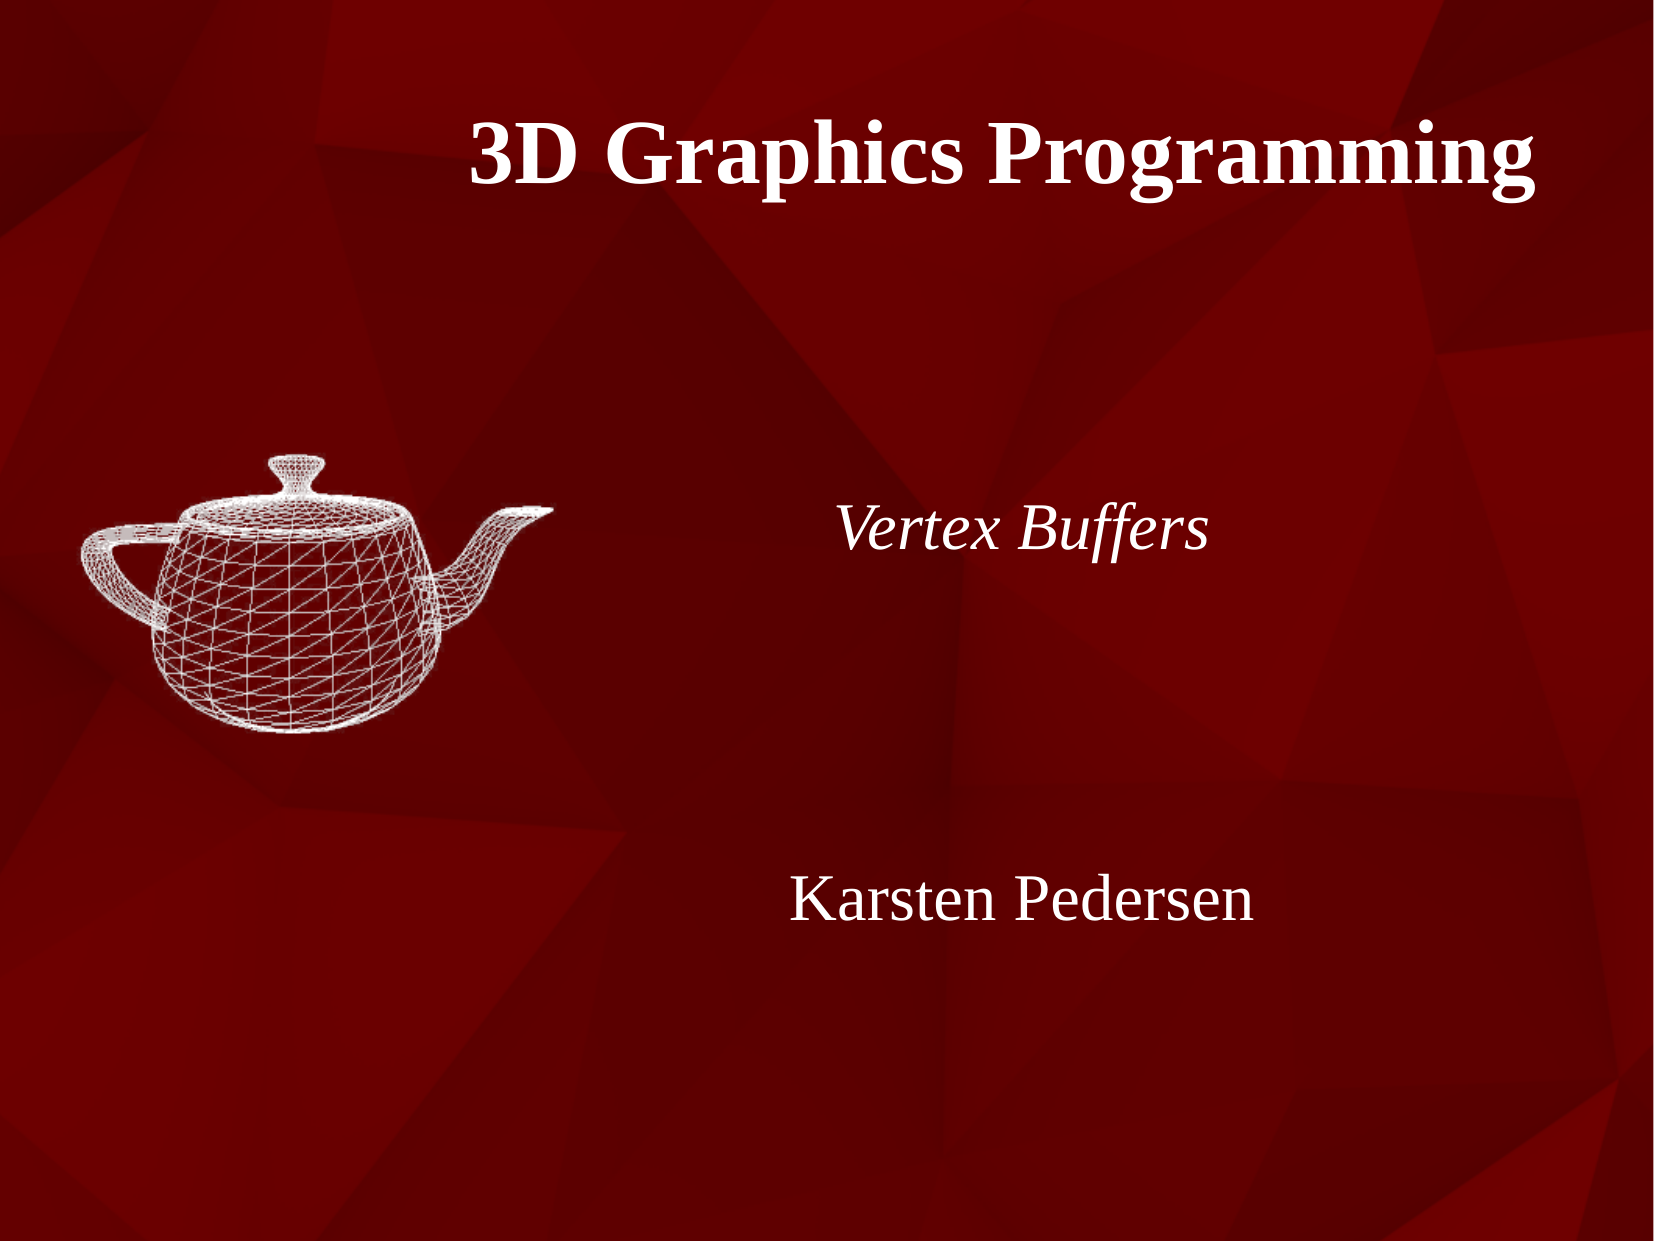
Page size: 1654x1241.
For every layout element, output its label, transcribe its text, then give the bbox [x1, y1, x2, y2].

text_box Vertex Buffers Karsten Pedersen [454, 330, 1591, 1096]
title 3D Graphics Programming [435, 49, 1571, 257]
picture [0, 0, 1654, 1241]
